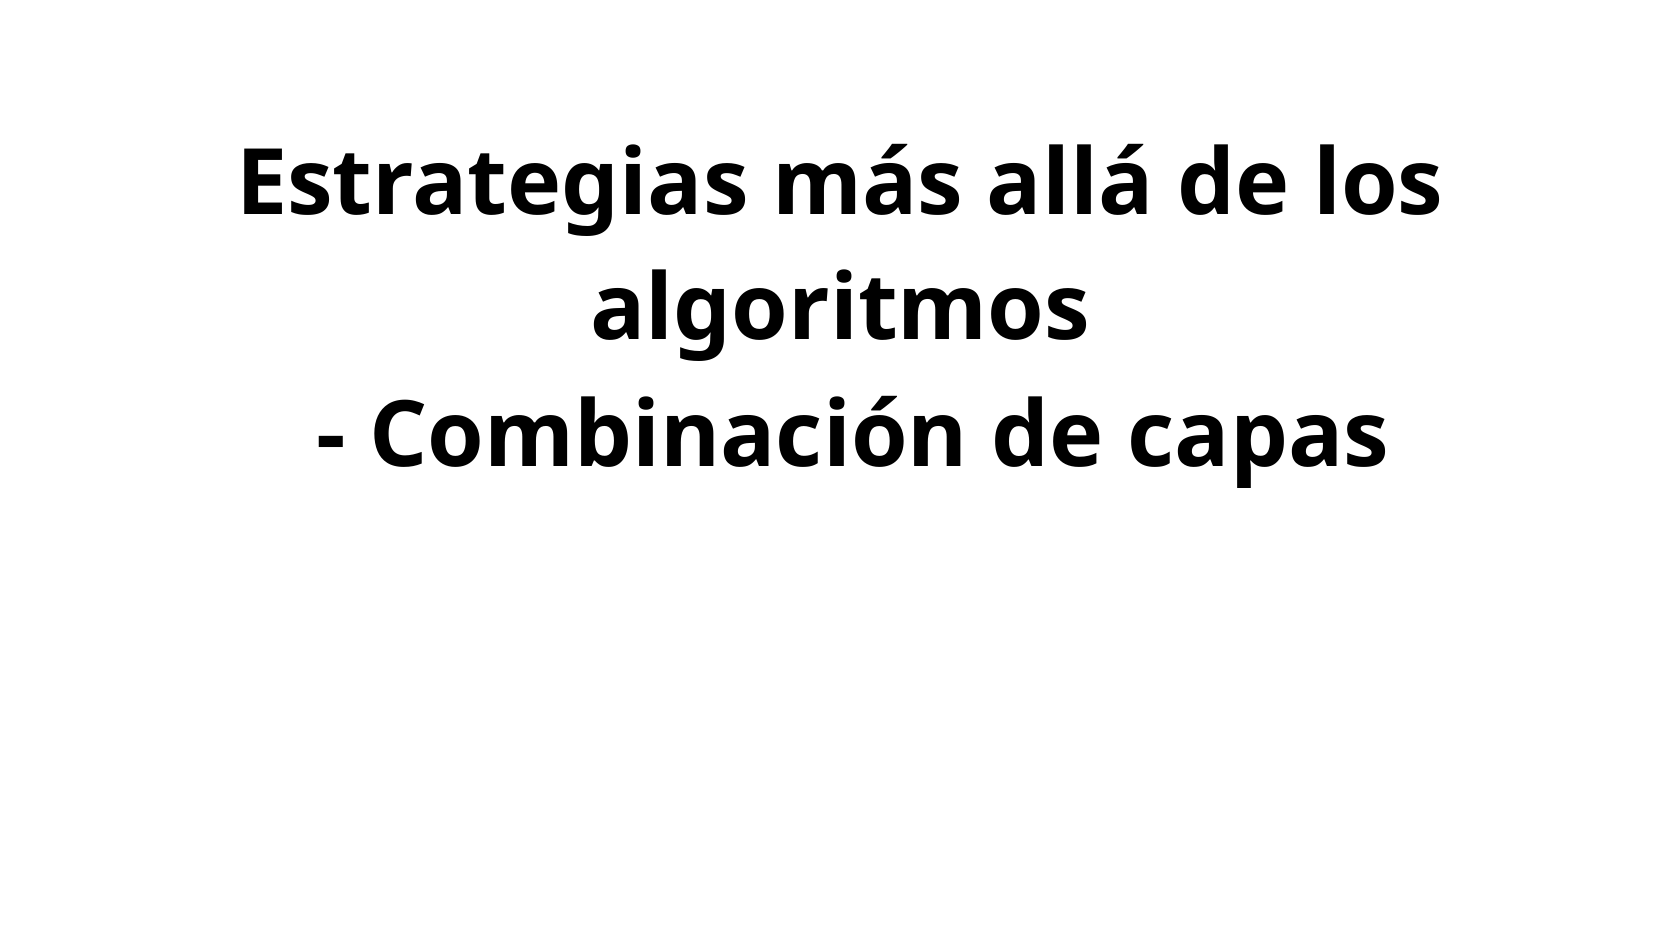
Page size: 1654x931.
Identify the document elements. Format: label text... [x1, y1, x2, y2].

text_box - Combinación de capas [162, 360, 1544, 531]
text_box Estrategias más allá de los algoritmos [149, 109, 1531, 345]
